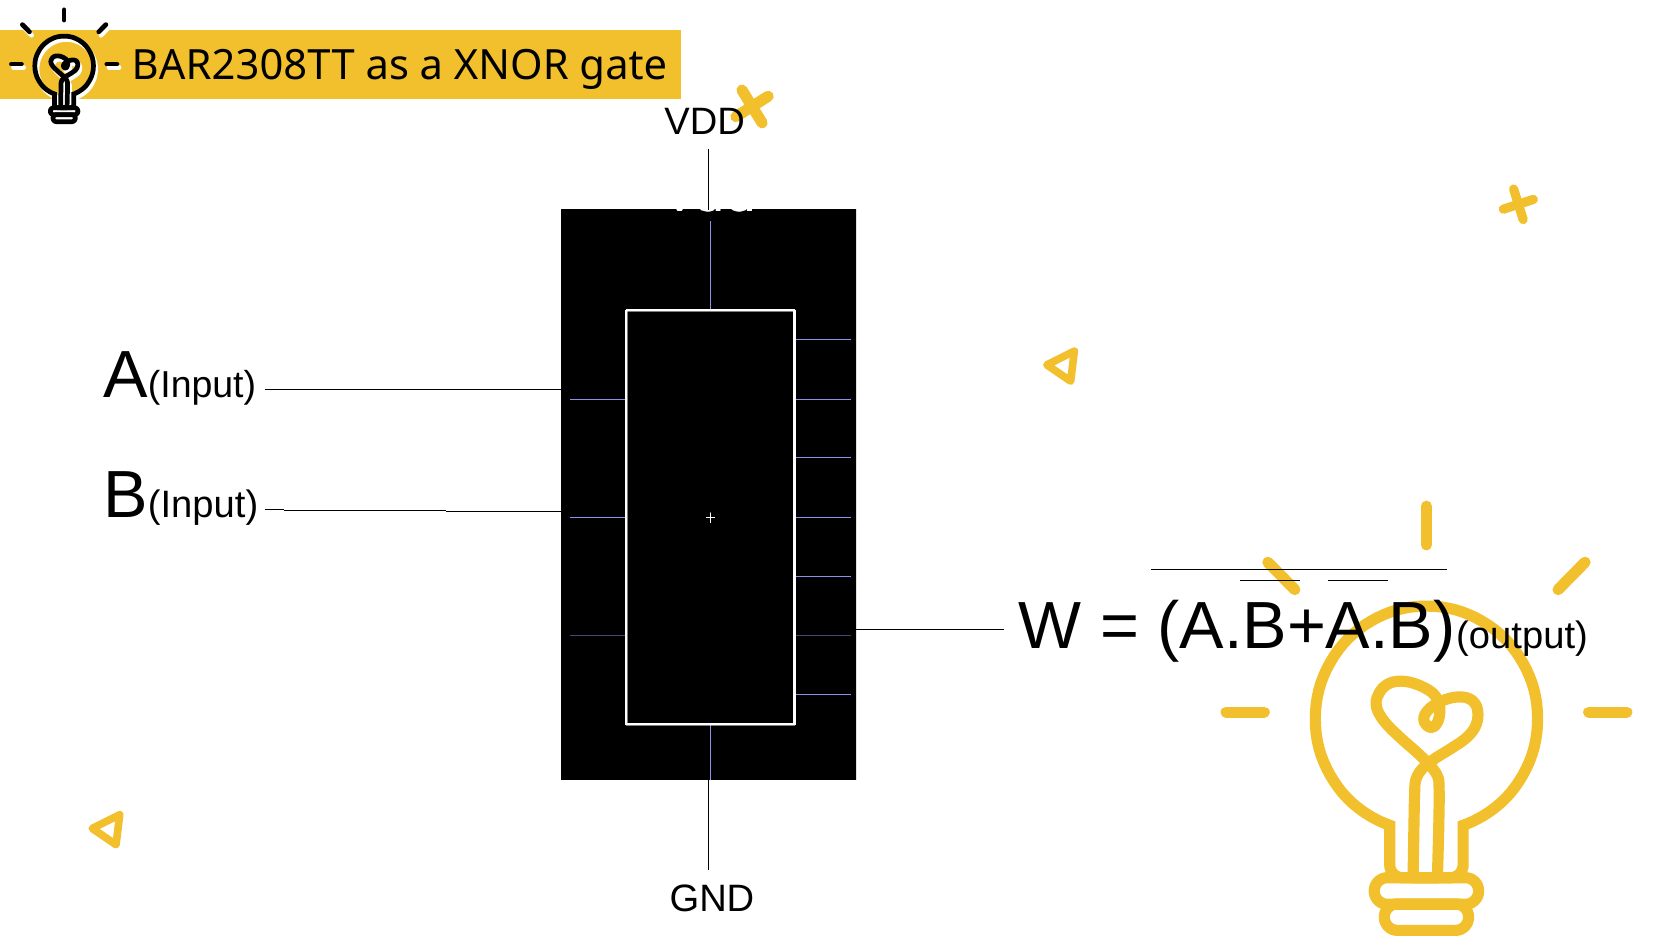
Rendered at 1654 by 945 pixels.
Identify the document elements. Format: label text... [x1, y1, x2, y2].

text_box VDD [649, 92, 886, 150]
text_box B(Input) [88, 449, 356, 541]
text_box A(Input) [88, 329, 296, 421]
picture [561, 209, 857, 780]
title BAR2308TT as a XNOR gate [131, 0, 798, 128]
text_box W = (A.B+A.B)(output) [1003, 580, 1654, 672]
text_box GND [654, 869, 833, 928]
